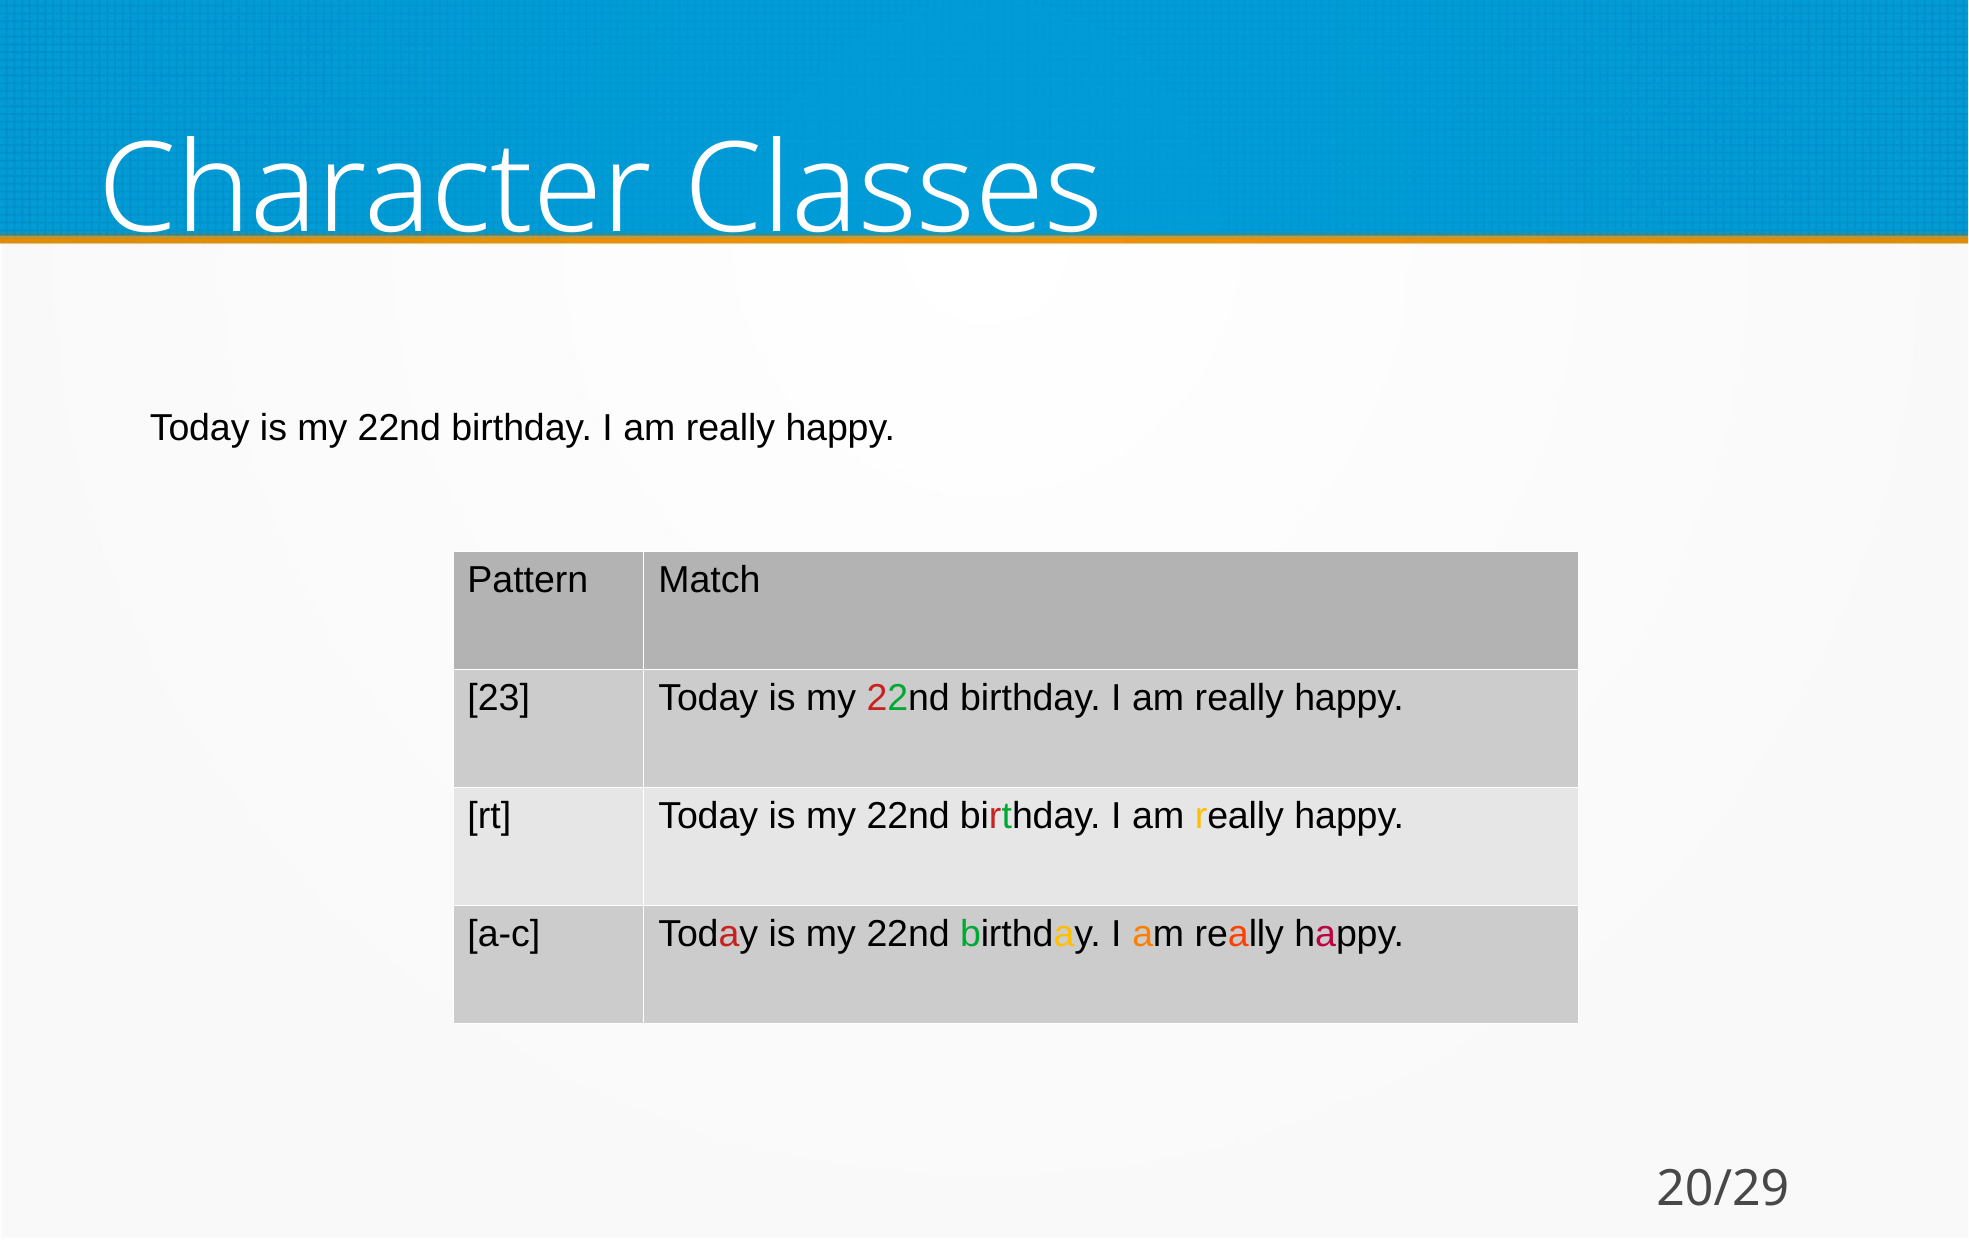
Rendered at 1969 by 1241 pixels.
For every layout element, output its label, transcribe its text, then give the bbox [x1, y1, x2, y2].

table_cell Today is my 22nd birthday. I am really happy. [644, 670, 1578, 787]
text_box Today is my 22nd birthday. I am really happy. [135, 315, 961, 498]
table_header Match [644, 552, 1578, 669]
title Character Classes [98, 49, 1870, 257]
picture [0, 233, 1969, 1241]
table_cell Today is my 22nd birthday. I am really happy. [644, 788, 1578, 905]
table_cell [23] [454, 670, 643, 787]
table_header Pattern [454, 552, 643, 669]
table_cell [rt] [454, 788, 643, 905]
table_cell Today is my 22nd birthday. I am really happy. [644, 906, 1578, 1023]
table_cell [a-c] [454, 906, 643, 1023]
